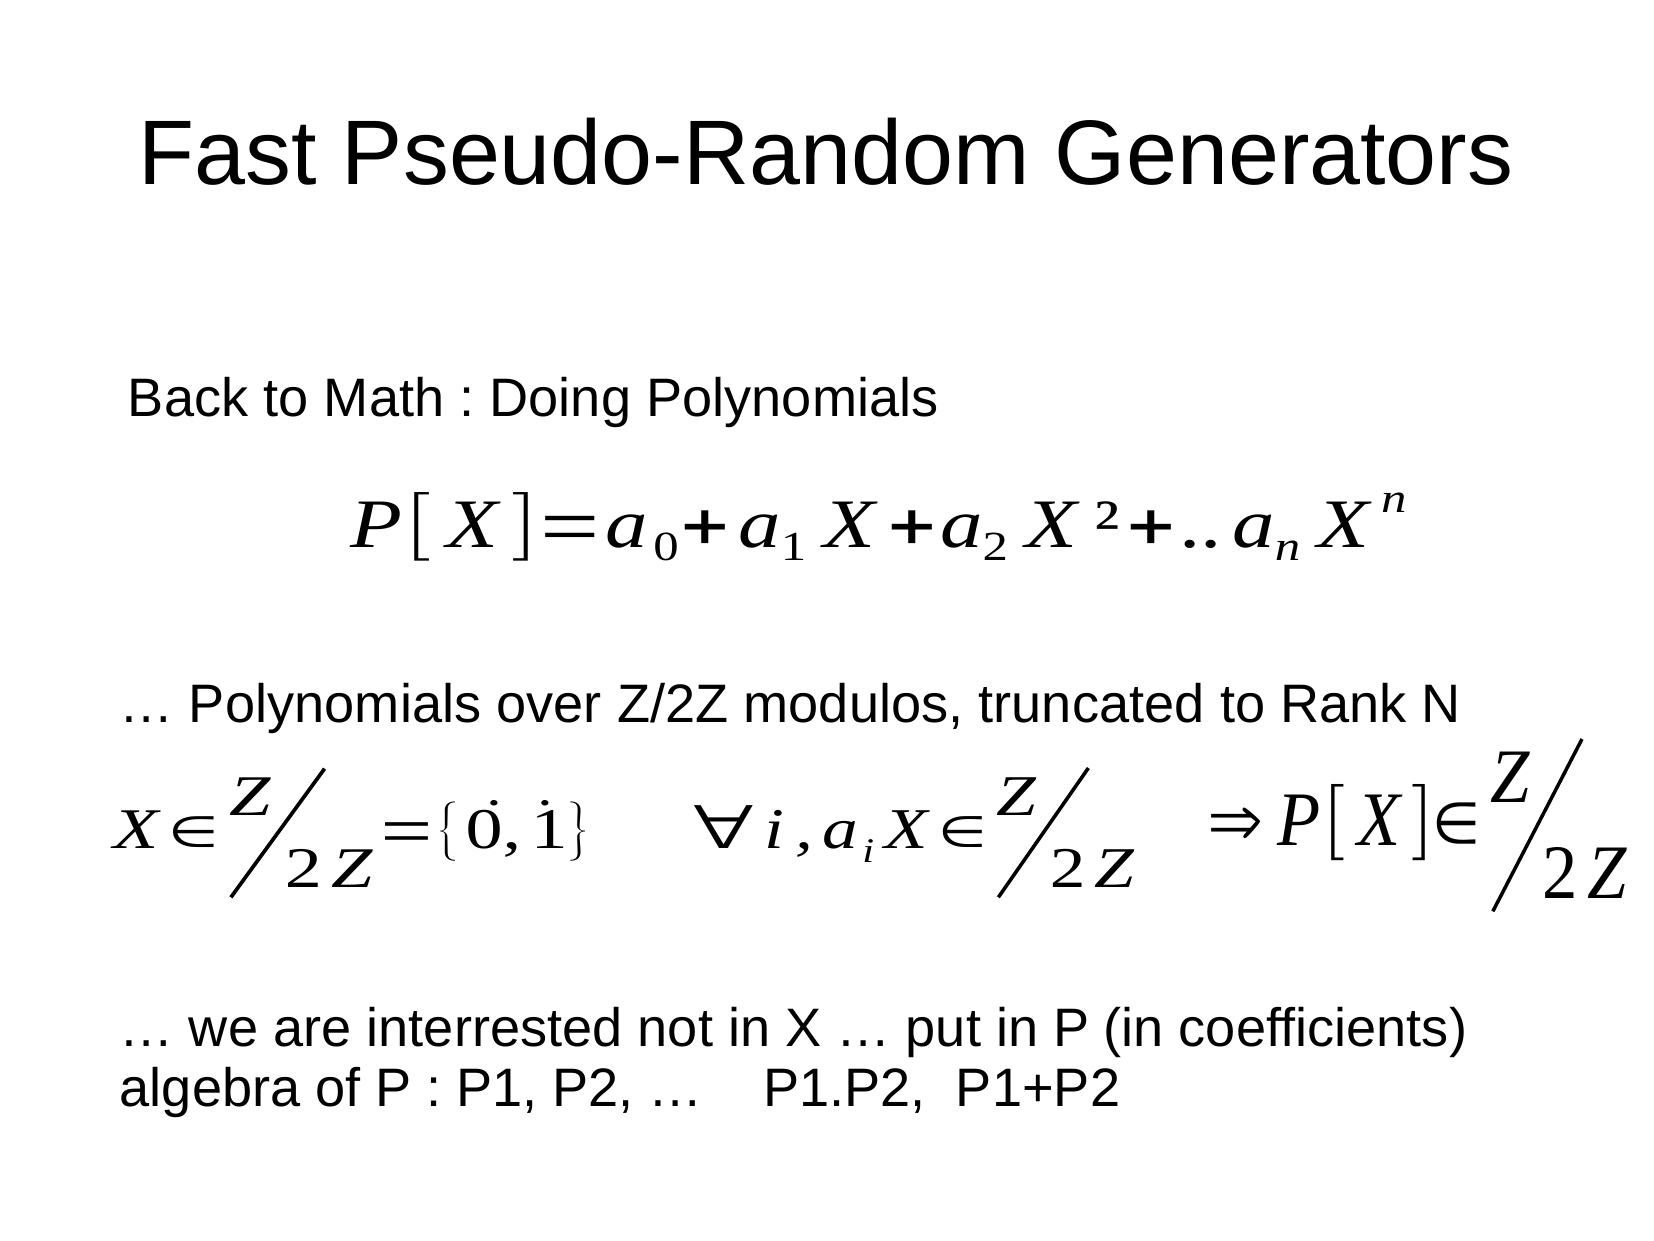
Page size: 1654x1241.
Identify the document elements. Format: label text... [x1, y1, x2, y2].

text_box … Polynomials over Z/2Z modulos, truncated to Rank N [105, 666, 1606, 803]
text_box Back to Math : Doing Polynomials [113, 360, 1021, 436]
chart [675, 765, 1156, 901]
chart [90, 765, 616, 901]
chart [324, 473, 1426, 571]
text_box … we are interrested not in X … put in P (in coefficients) algebra of P : P1, P2, … P1.P2, P1+P2 [105, 990, 1591, 1187]
title Fast Pseudo-Random Generators [82, 49, 1571, 257]
chart [1185, 735, 1648, 916]
